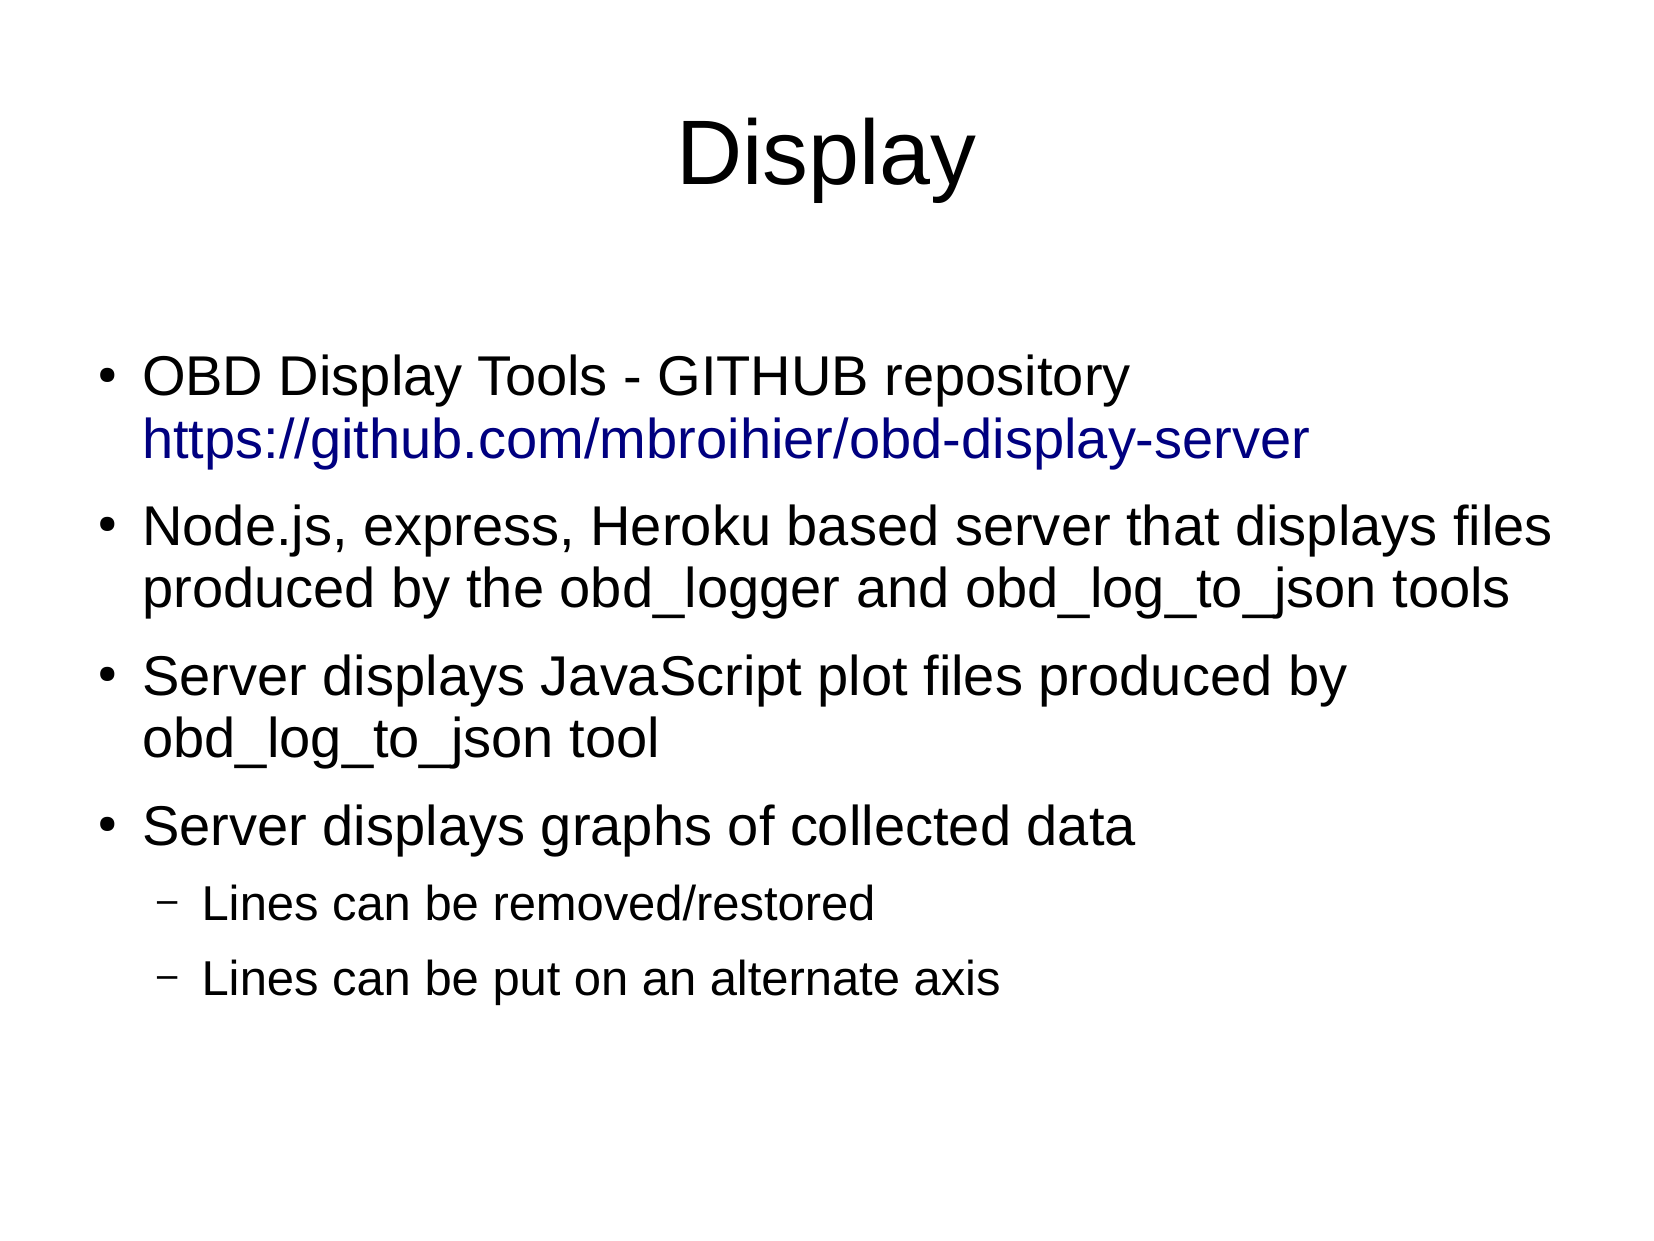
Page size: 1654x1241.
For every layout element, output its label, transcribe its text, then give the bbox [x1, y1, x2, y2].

title Display [82, 49, 1571, 257]
list OBD Display Tools - GITHUB repository https://github.com/mbroihier/obd-display-server Node.js, express, Heroku based server that displays files produced by the obd_logger and obd_log_to_json tools Server displays JavaScript plot files produced by obd_log_to_json tool Server displays graphs of collected data Lines can be removed/restored Lines can be put on an alternate axis [82, 345, 1571, 1065]
